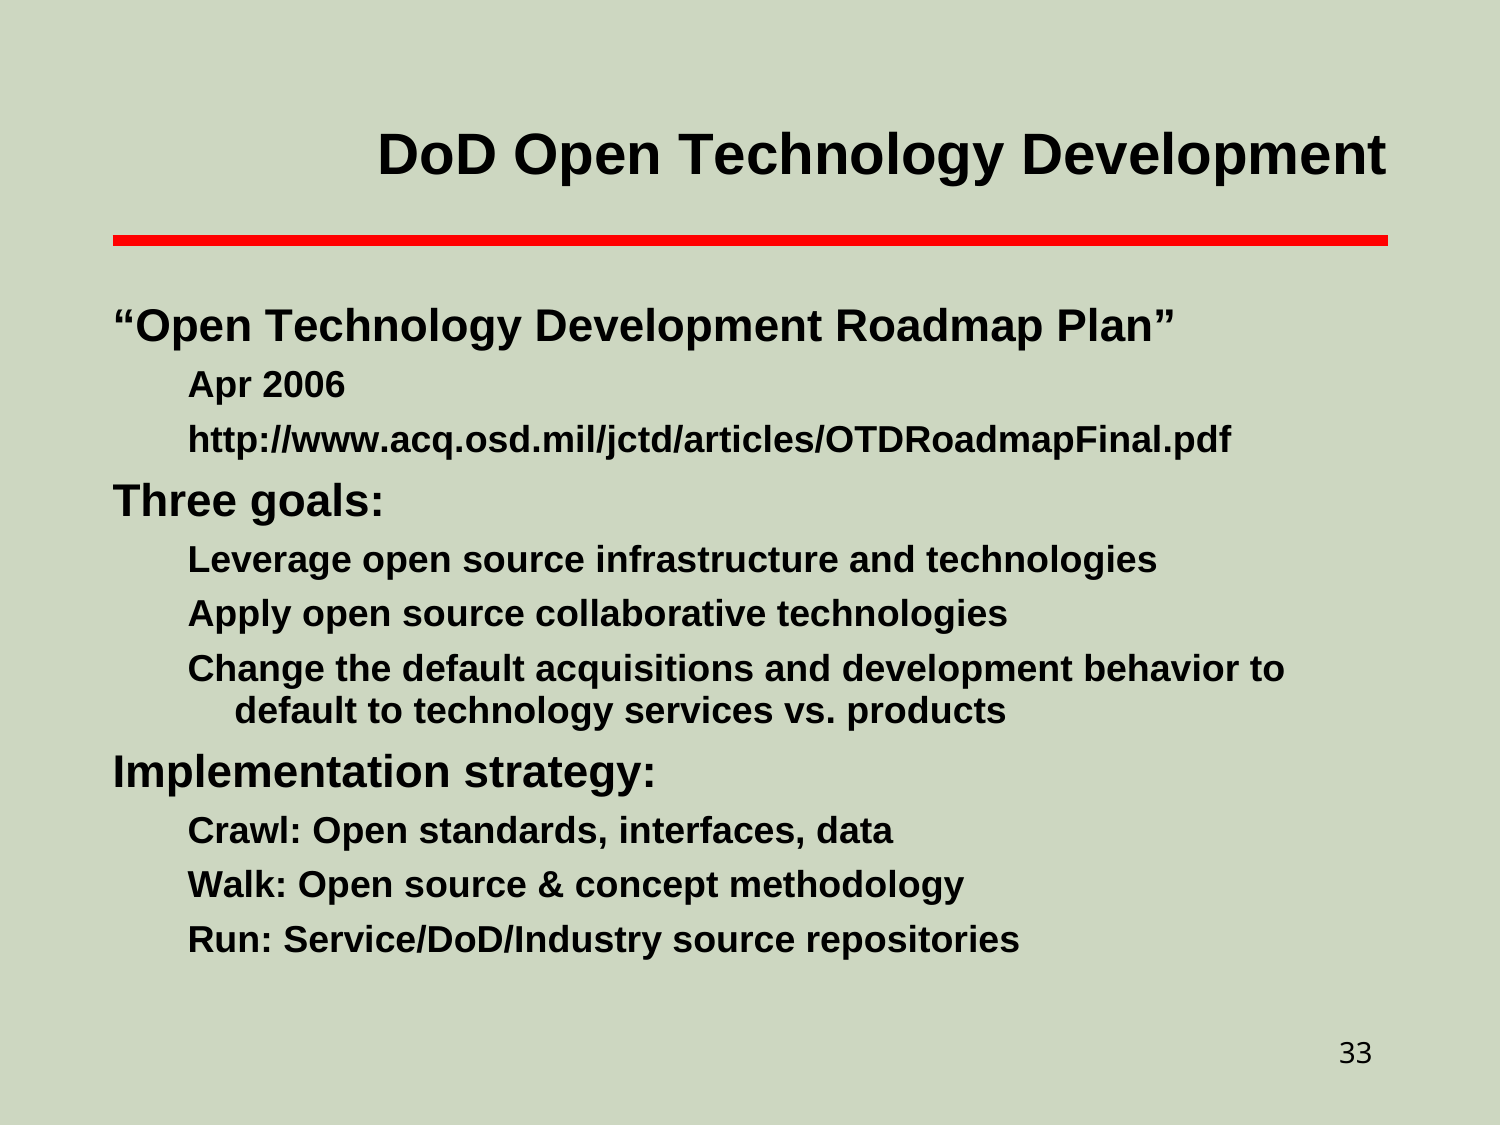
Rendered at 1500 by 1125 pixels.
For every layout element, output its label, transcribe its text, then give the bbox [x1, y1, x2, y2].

list “Open Technology Development Roadmap Plan” Apr 2006 http://www.acq.osd.mil/jctd/articles/OTDRoadmapFinal.pdf Three goals: Leverage open source infrastructure and technologies Apply open source collaborative technologies Change the default acquisitions and development behavior to default to technology services vs. products Implementation strategy: Crawl: Open standards, interfaces, data Walk: Open source & concept methodology Run: Service/DoD/Industry source repositories [112, 299, 1388, 1084]
title DoD Open Technology Development [337, 93, 1388, 217]
